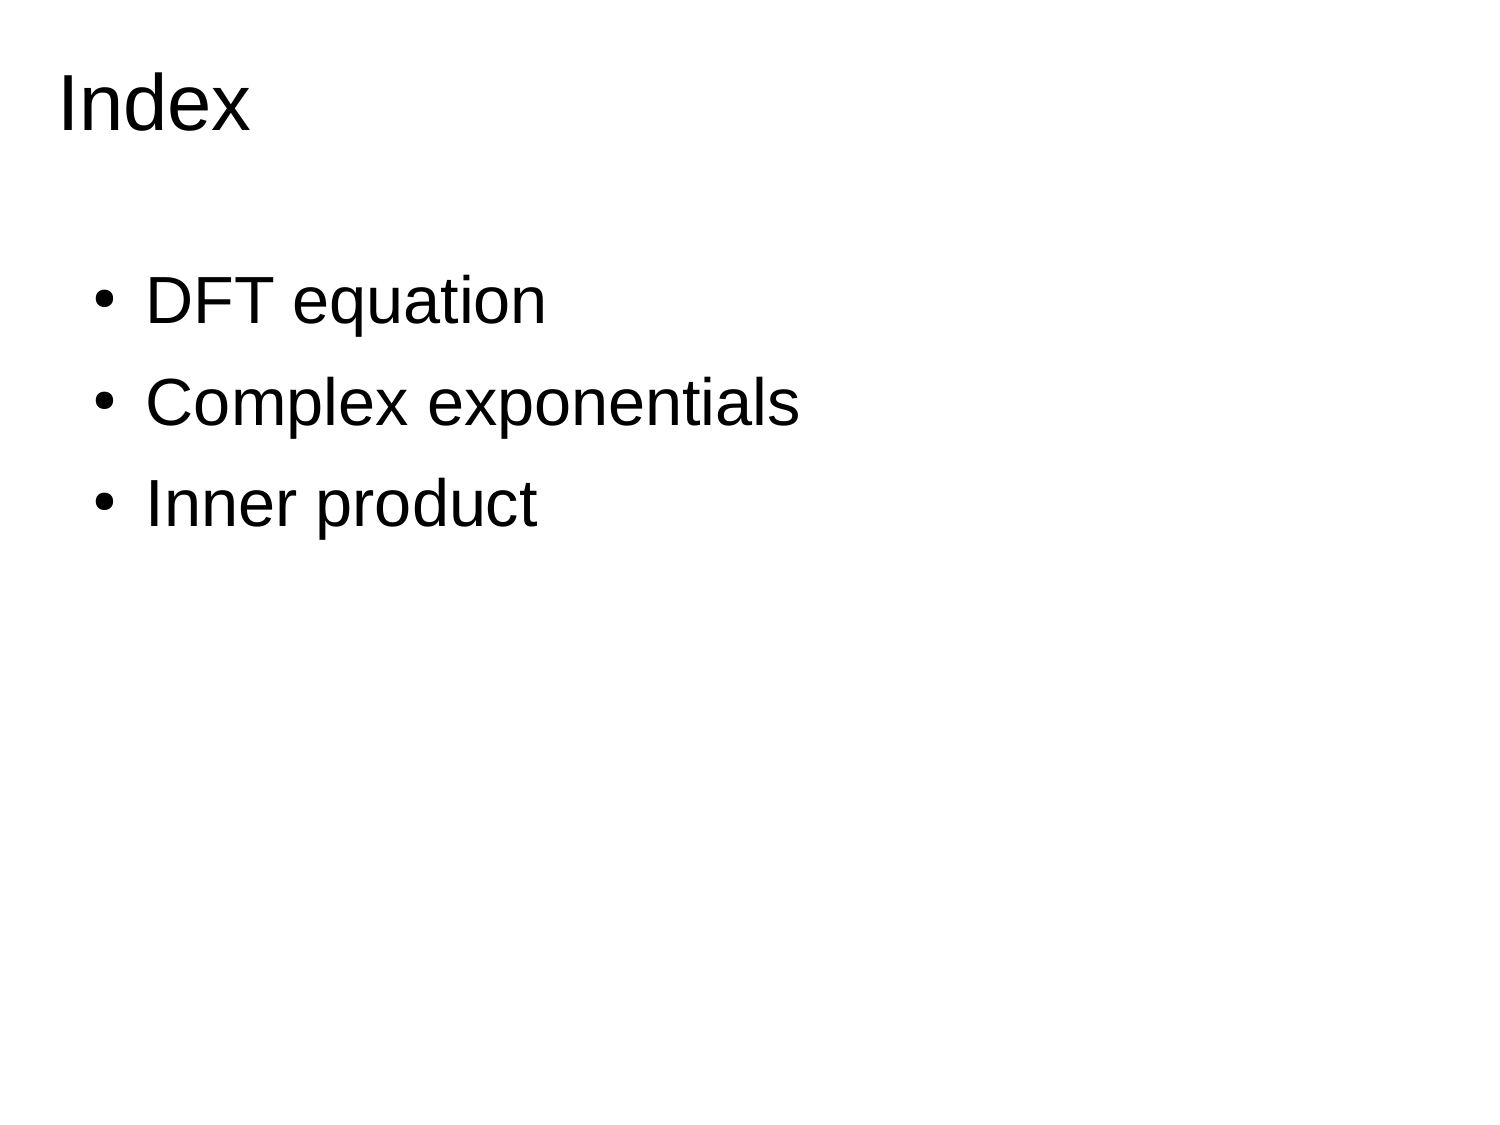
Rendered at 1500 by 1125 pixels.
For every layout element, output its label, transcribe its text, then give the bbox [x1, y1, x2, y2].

title Index [57, 9, 1408, 197]
list DFT equation Complex exponentials Inner product [75, 263, 1425, 916]
